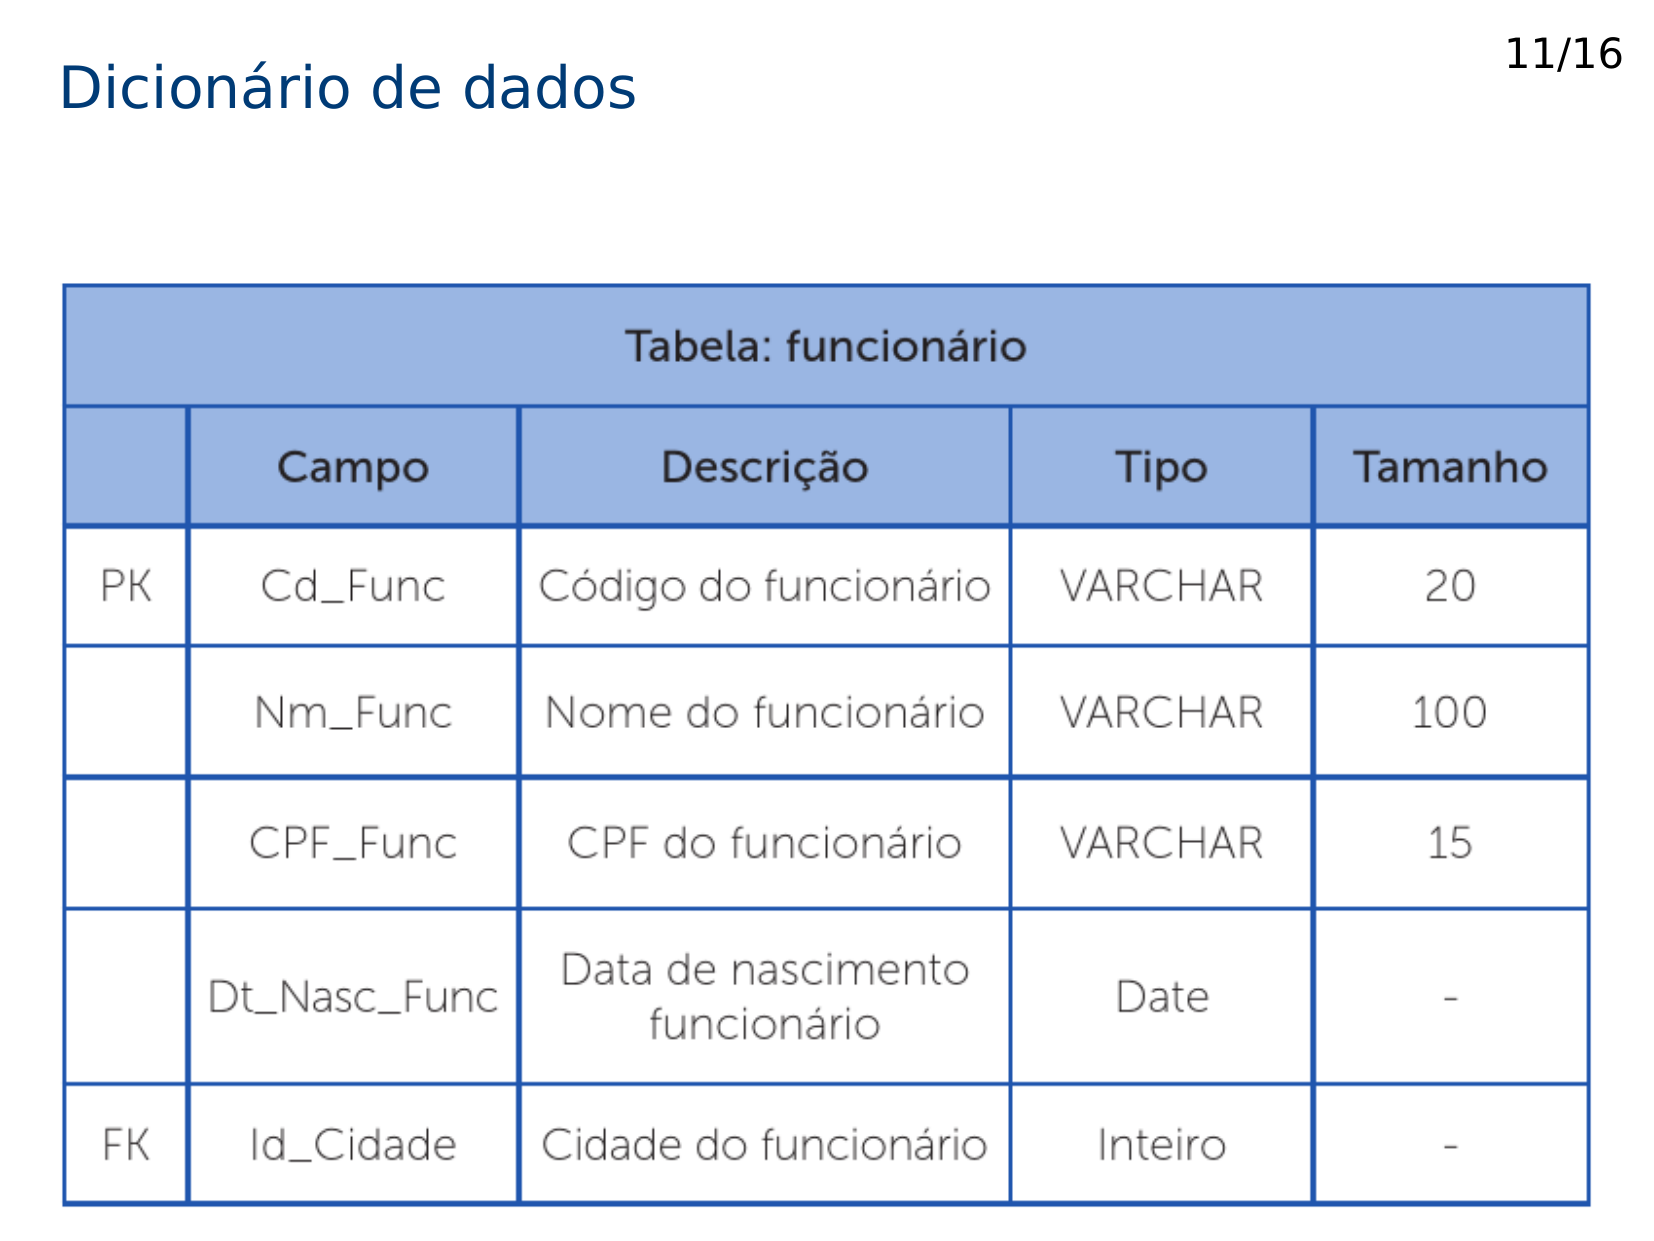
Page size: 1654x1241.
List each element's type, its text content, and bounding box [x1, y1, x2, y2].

title Dicionário de dados [59, 29, 1506, 148]
picture [59, 282, 1595, 1211]
